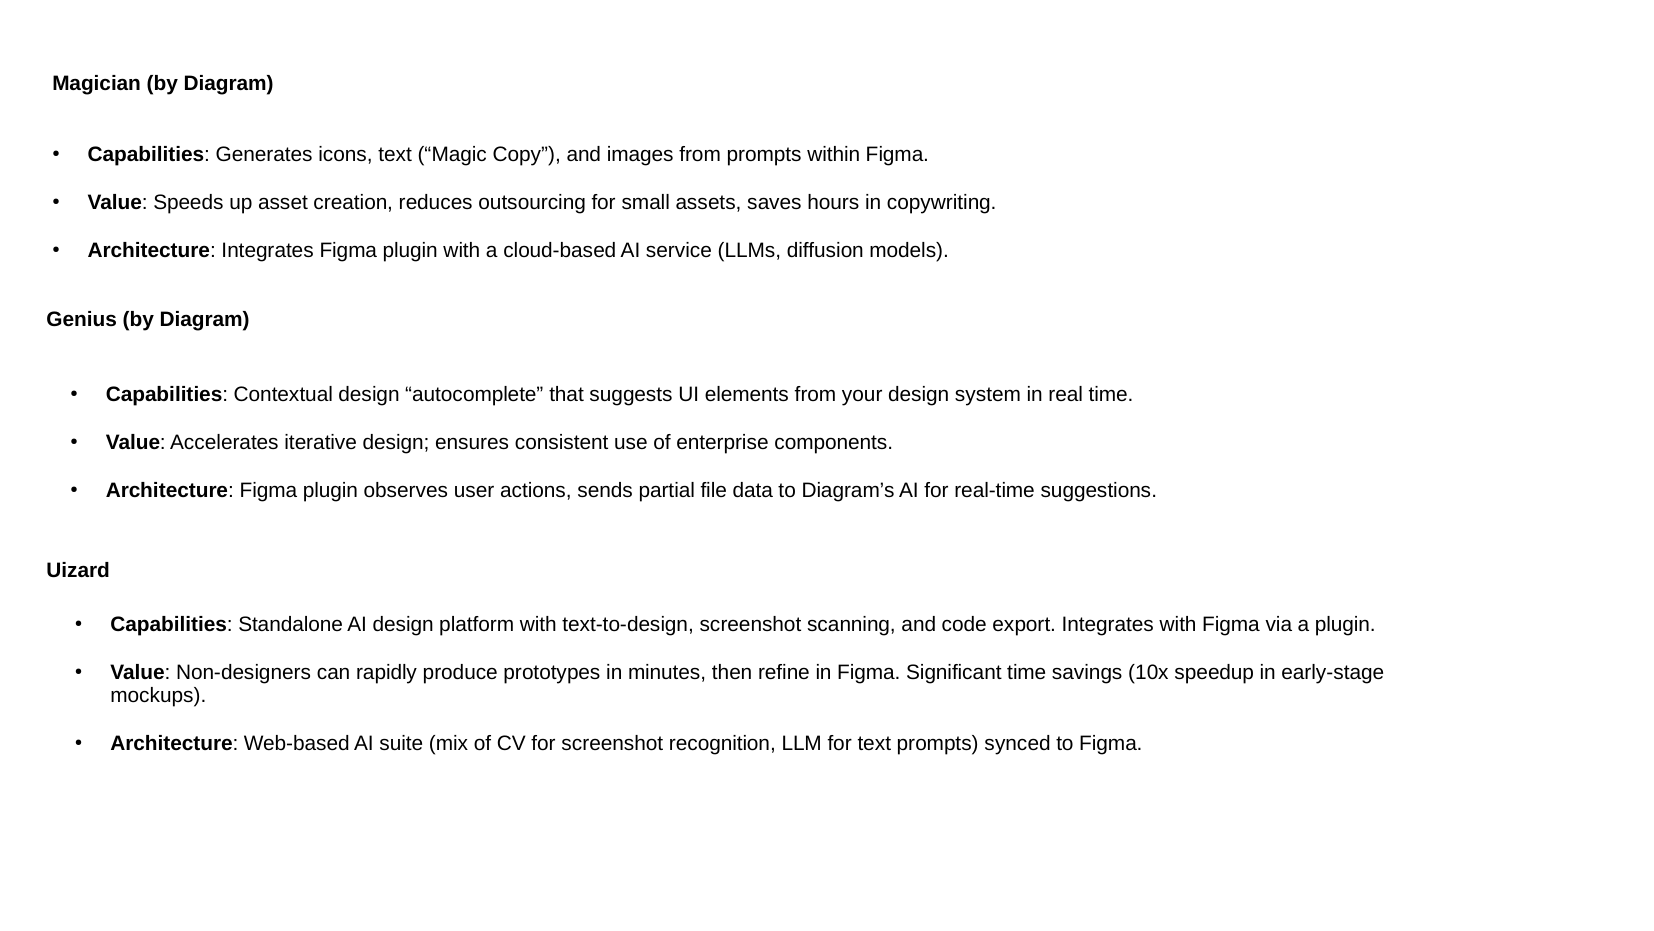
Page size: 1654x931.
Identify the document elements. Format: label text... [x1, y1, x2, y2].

text_box Capabilities: Standalone AI design platform with text-to-design, screenshot scanning, and code export. Integrates with Figma via a plugin. Value: Non-designers can rapidly produce prototypes in minutes, then refine in Figma. Significant time savings (10x speedup in early-stage mockups). Architecture: Web-based AI suite (mix of CV for screenshot recognition, LLM for text prompts) synced to Figma. [60, 605, 1463, 788]
text_box Genius (by Diagram) [31, 300, 338, 349]
text_box Uizard [31, 551, 338, 601]
text_box Capabilities: Generates icons, text (“Magic Copy”), and images from prompts within Figma. Value: Speeds up asset creation, reduces outsourcing for small assets, saves hours in copywriting. Architecture: Integrates Figma plugin with a cloud-based AI service (LLMs, diffusion models). [37, 135, 1502, 301]
text_box Capabilities: Contextual design “autocomplete” that suggests UI elements from your design system in real time. Value: Accelerates iterative design; ensures consistent use of enterprise components. Architecture: Figma plugin observes user actions, sends partial file data to Diagram’s AI for real-time suggestions. [55, 375, 1276, 558]
text_box Magician (by Diagram) [37, 63, 344, 113]
